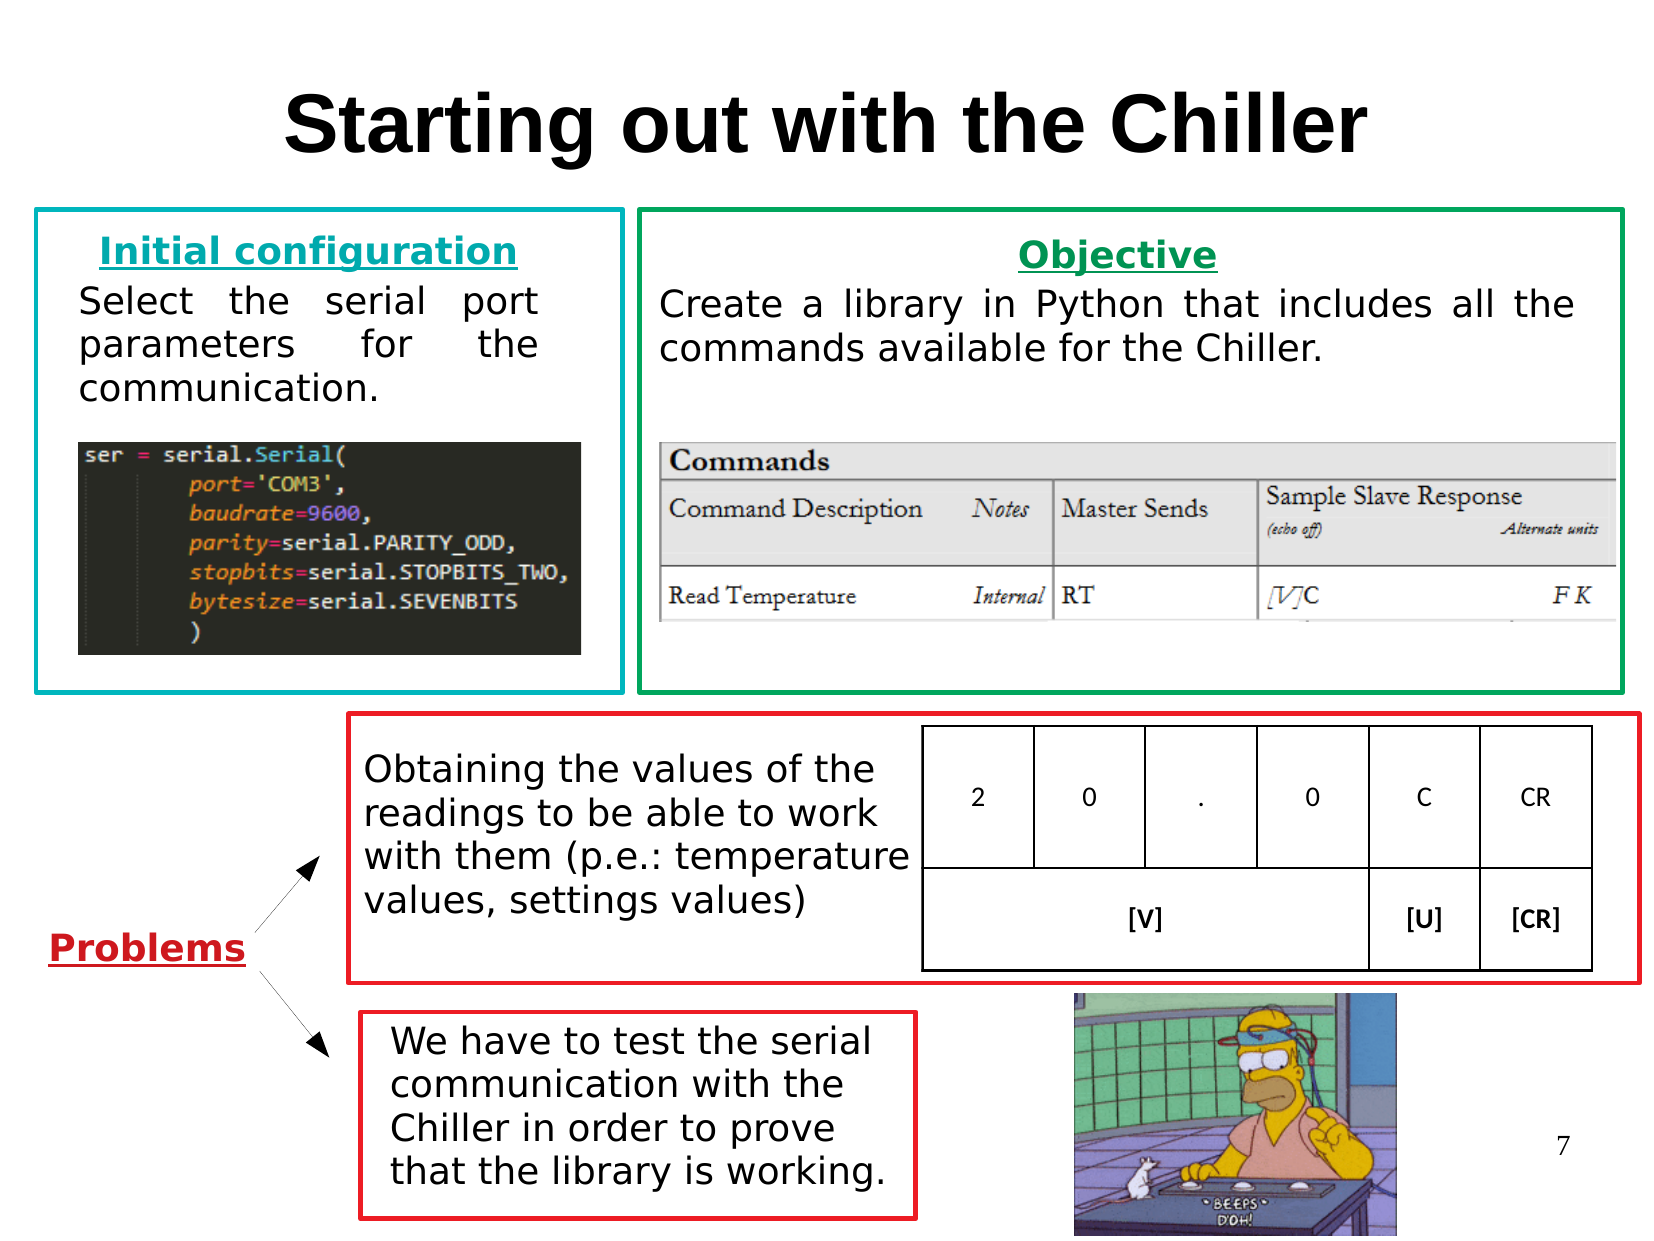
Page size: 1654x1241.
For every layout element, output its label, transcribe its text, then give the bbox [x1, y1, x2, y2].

picture [1074, 993, 1397, 1236]
title Starting out with the Chiller [82, 19, 1571, 227]
text_box [348, 713, 1640, 984]
text_box [36, 209, 623, 693]
text_box [360, 1012, 916, 1219]
text_box [639, 209, 1623, 693]
text_box Problems [33, 919, 279, 1022]
